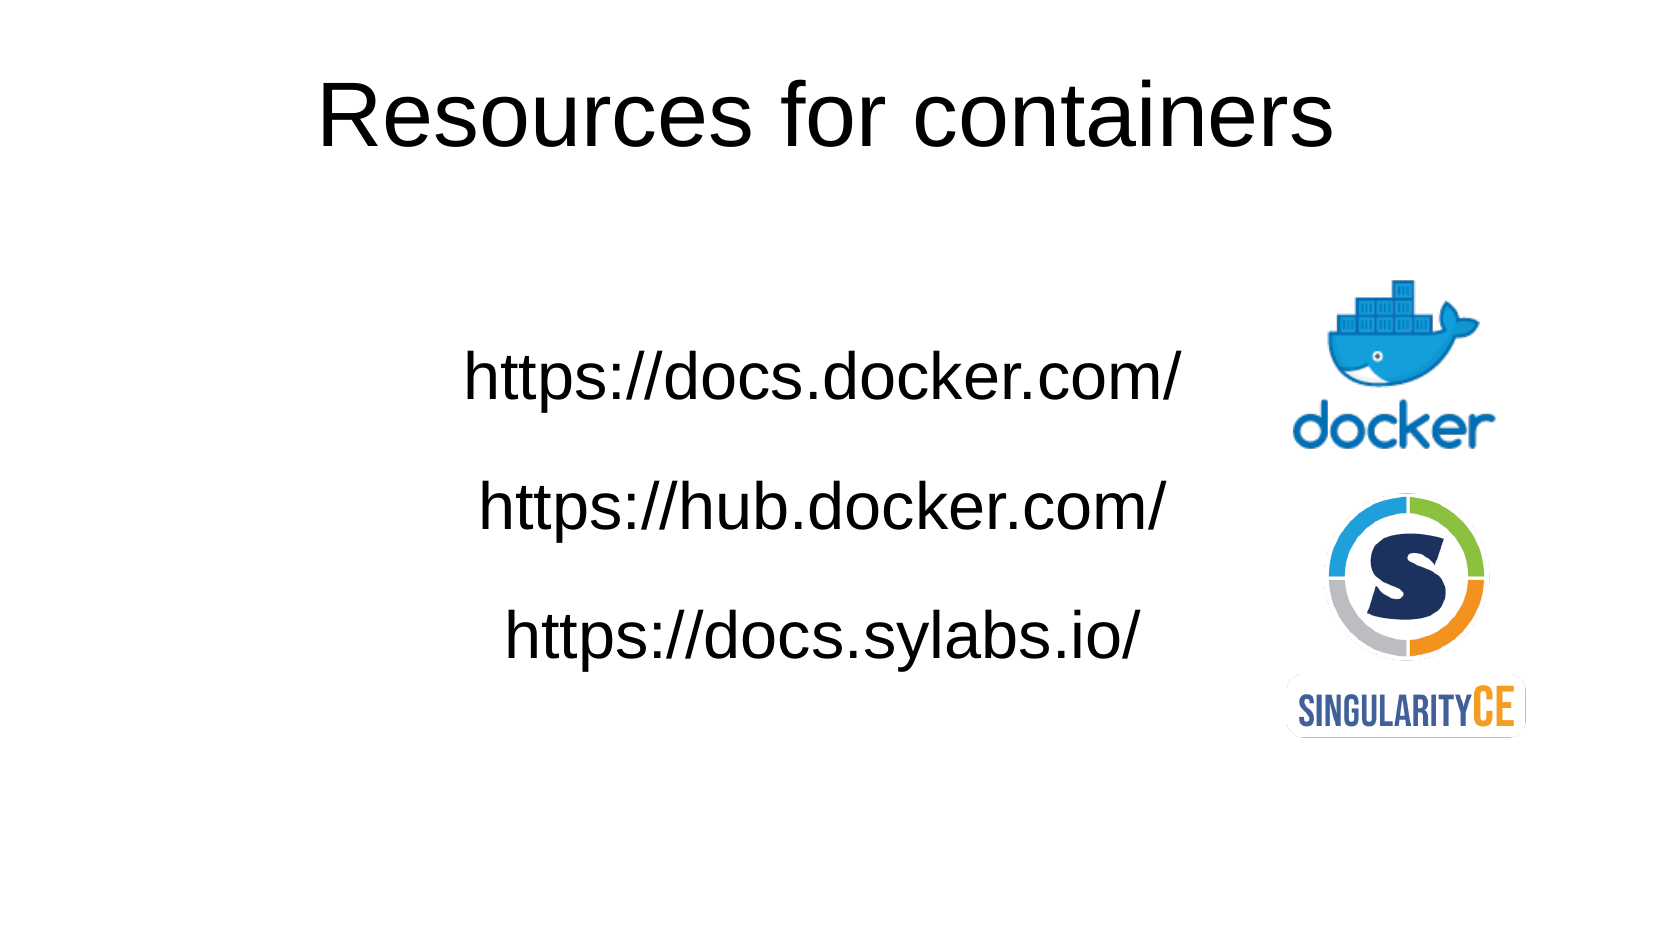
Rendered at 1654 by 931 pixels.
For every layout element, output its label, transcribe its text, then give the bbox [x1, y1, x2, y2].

picture [1176, 265, 1613, 471]
title Resources for containers [82, 37, 1571, 193]
text_box https://docs.docker.com/ https://hub.docker.com/ https://docs.sylabs.io/ [75, 217, 1571, 758]
picture [1275, 481, 1538, 748]
